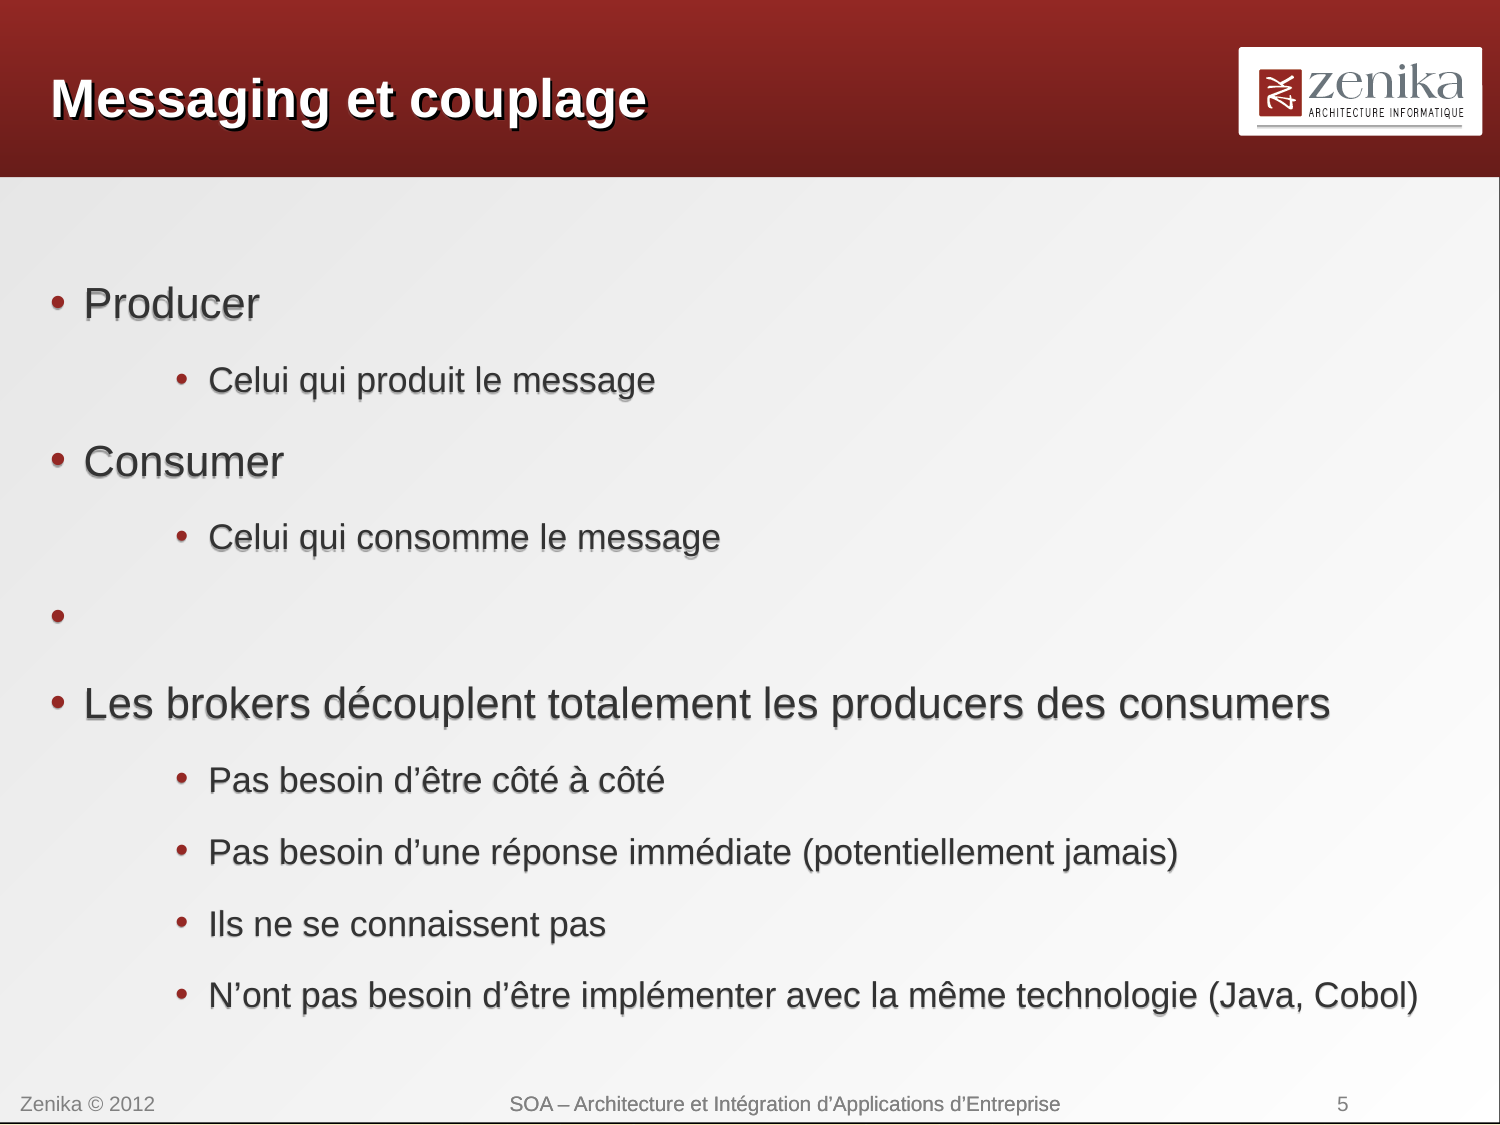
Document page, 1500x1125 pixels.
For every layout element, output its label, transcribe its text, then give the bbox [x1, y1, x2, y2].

title Messaging et couplage [50, 15, 1206, 180]
text_box SOA – Architecture et Intégration d’Applications d’Entreprise [443, 1084, 1128, 1106]
list Producer Celui qui produit le message Consumer Celui qui consomme le message Les brokers découplent totalement les producers des consumers Pas besoin d’être côté à côté Pas besoin d’une réponse immédiate (potentiellement jamais) Ils ne se connaissent pas N’ont pas besoin d’être implémenter avec la même technologie (Java, Cobol) [50, 249, 1435, 1079]
